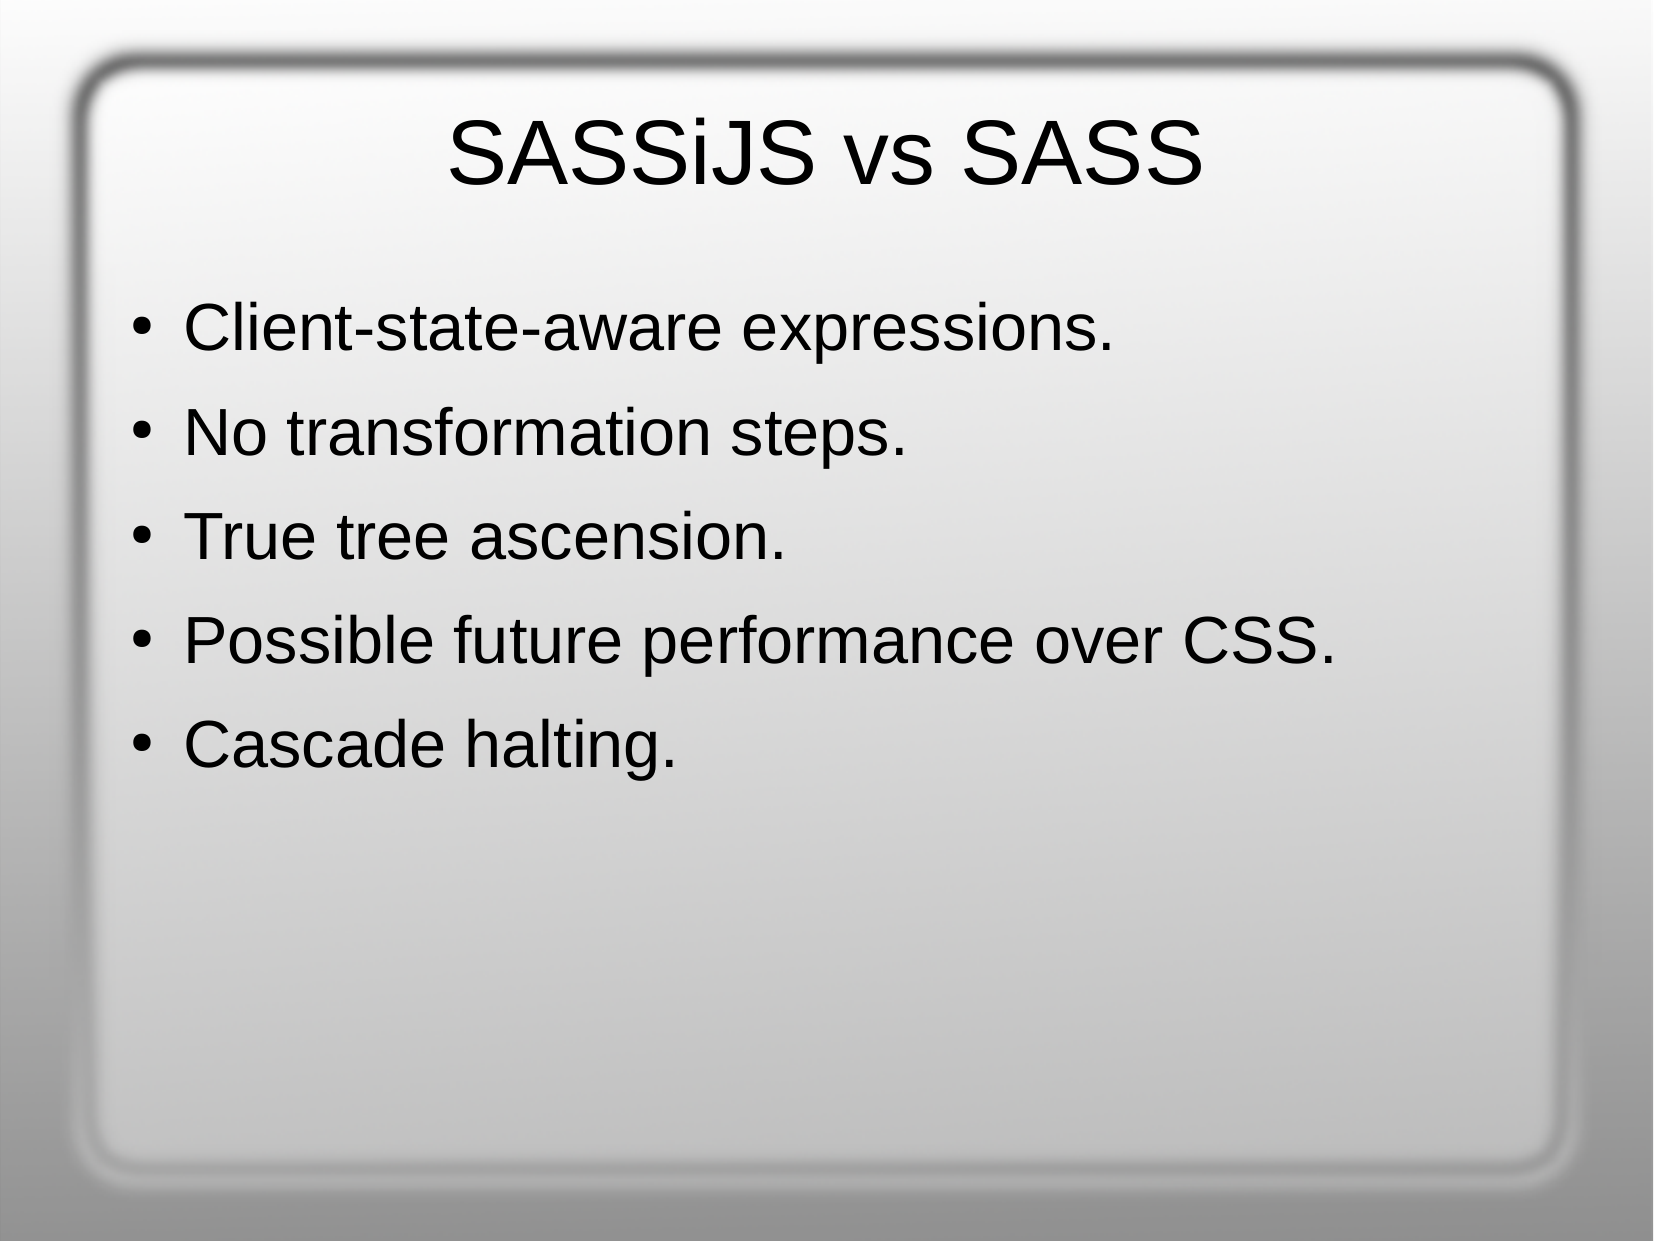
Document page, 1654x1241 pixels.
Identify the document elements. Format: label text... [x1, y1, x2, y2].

list Client-state-aware expressions. No transformation steps. True tree ascension. Possible future performance over CSS. Cascade halting. [112, 290, 1538, 1095]
title SASSiJS vs SASS [82, 49, 1571, 257]
picture [0, 0, 1654, 1241]
